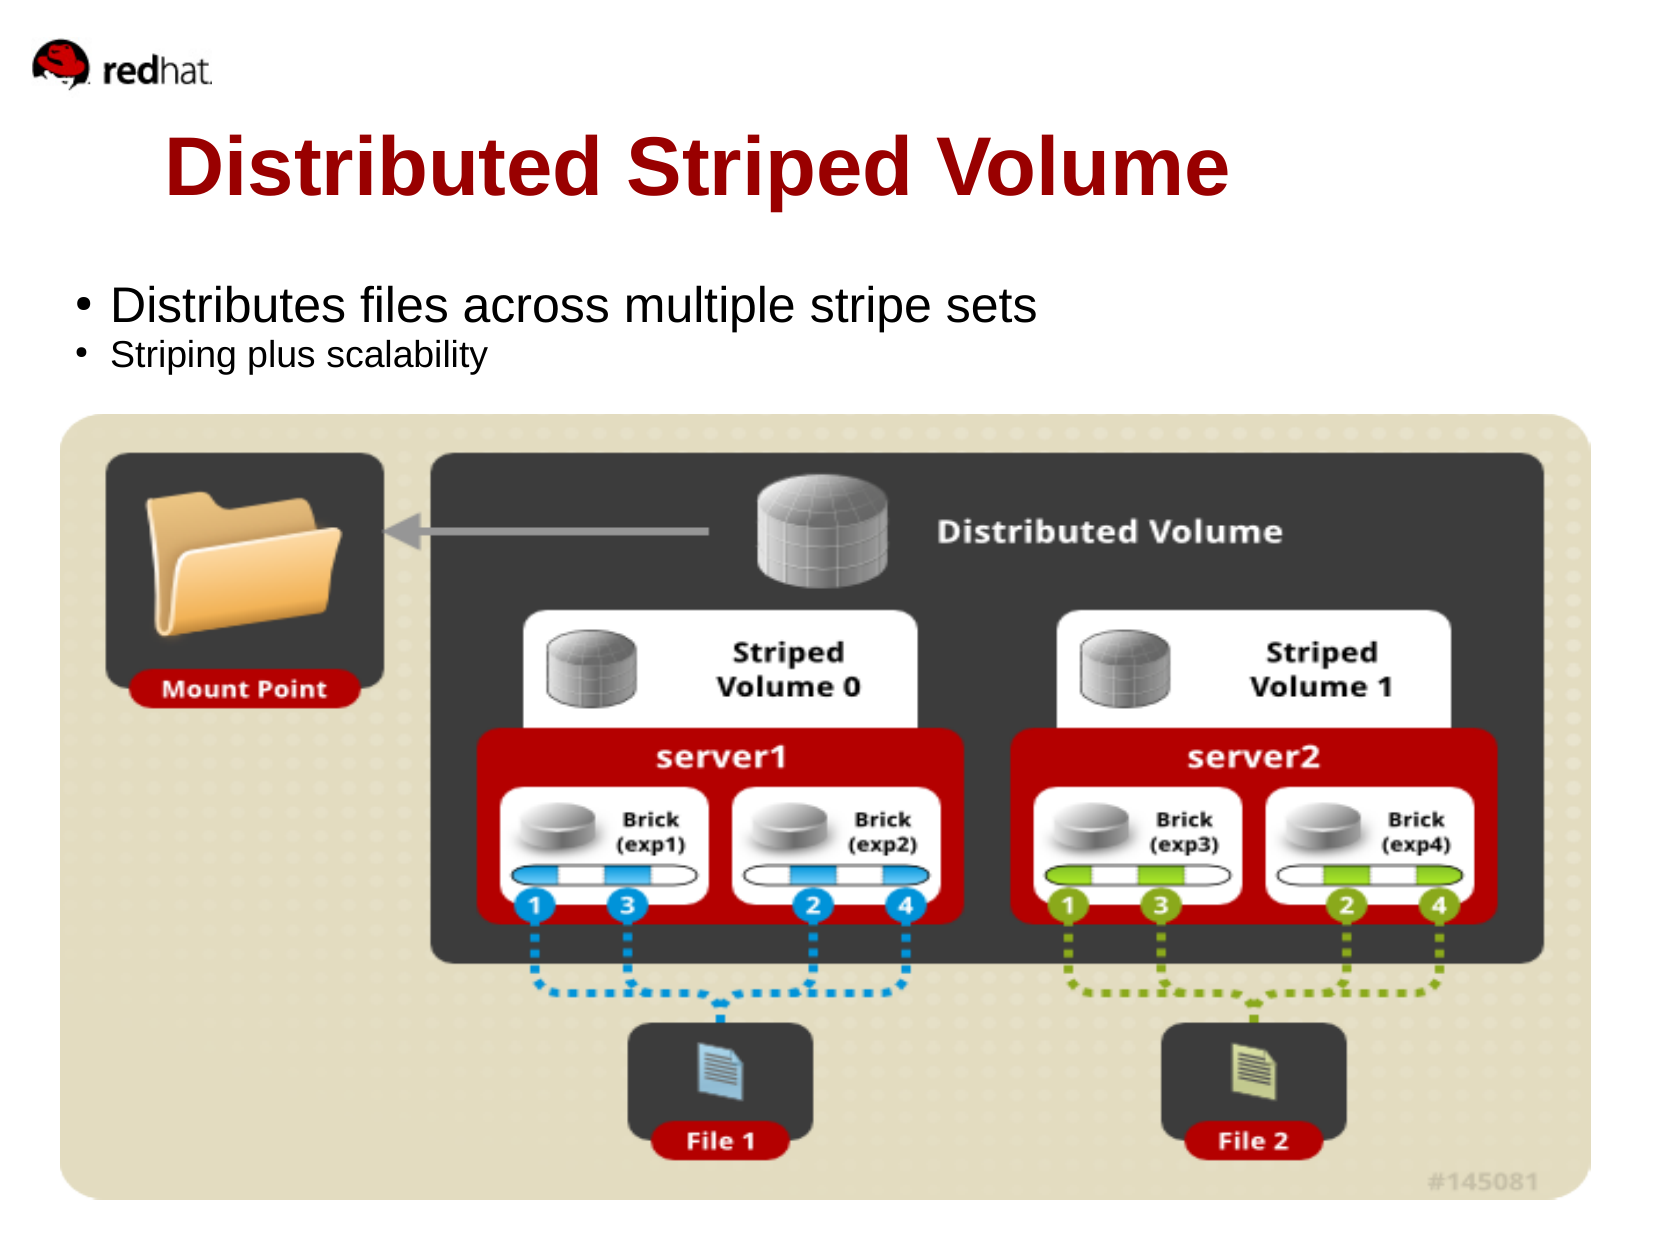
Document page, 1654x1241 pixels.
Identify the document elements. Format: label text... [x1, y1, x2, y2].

picture [60, 414, 1591, 1201]
text_box Distributes files across multiple stripe sets Striping plus scalability [60, 270, 1576, 414]
picture [31, 37, 212, 98]
text_box Distributed Striped Volume [150, 112, 1531, 270]
